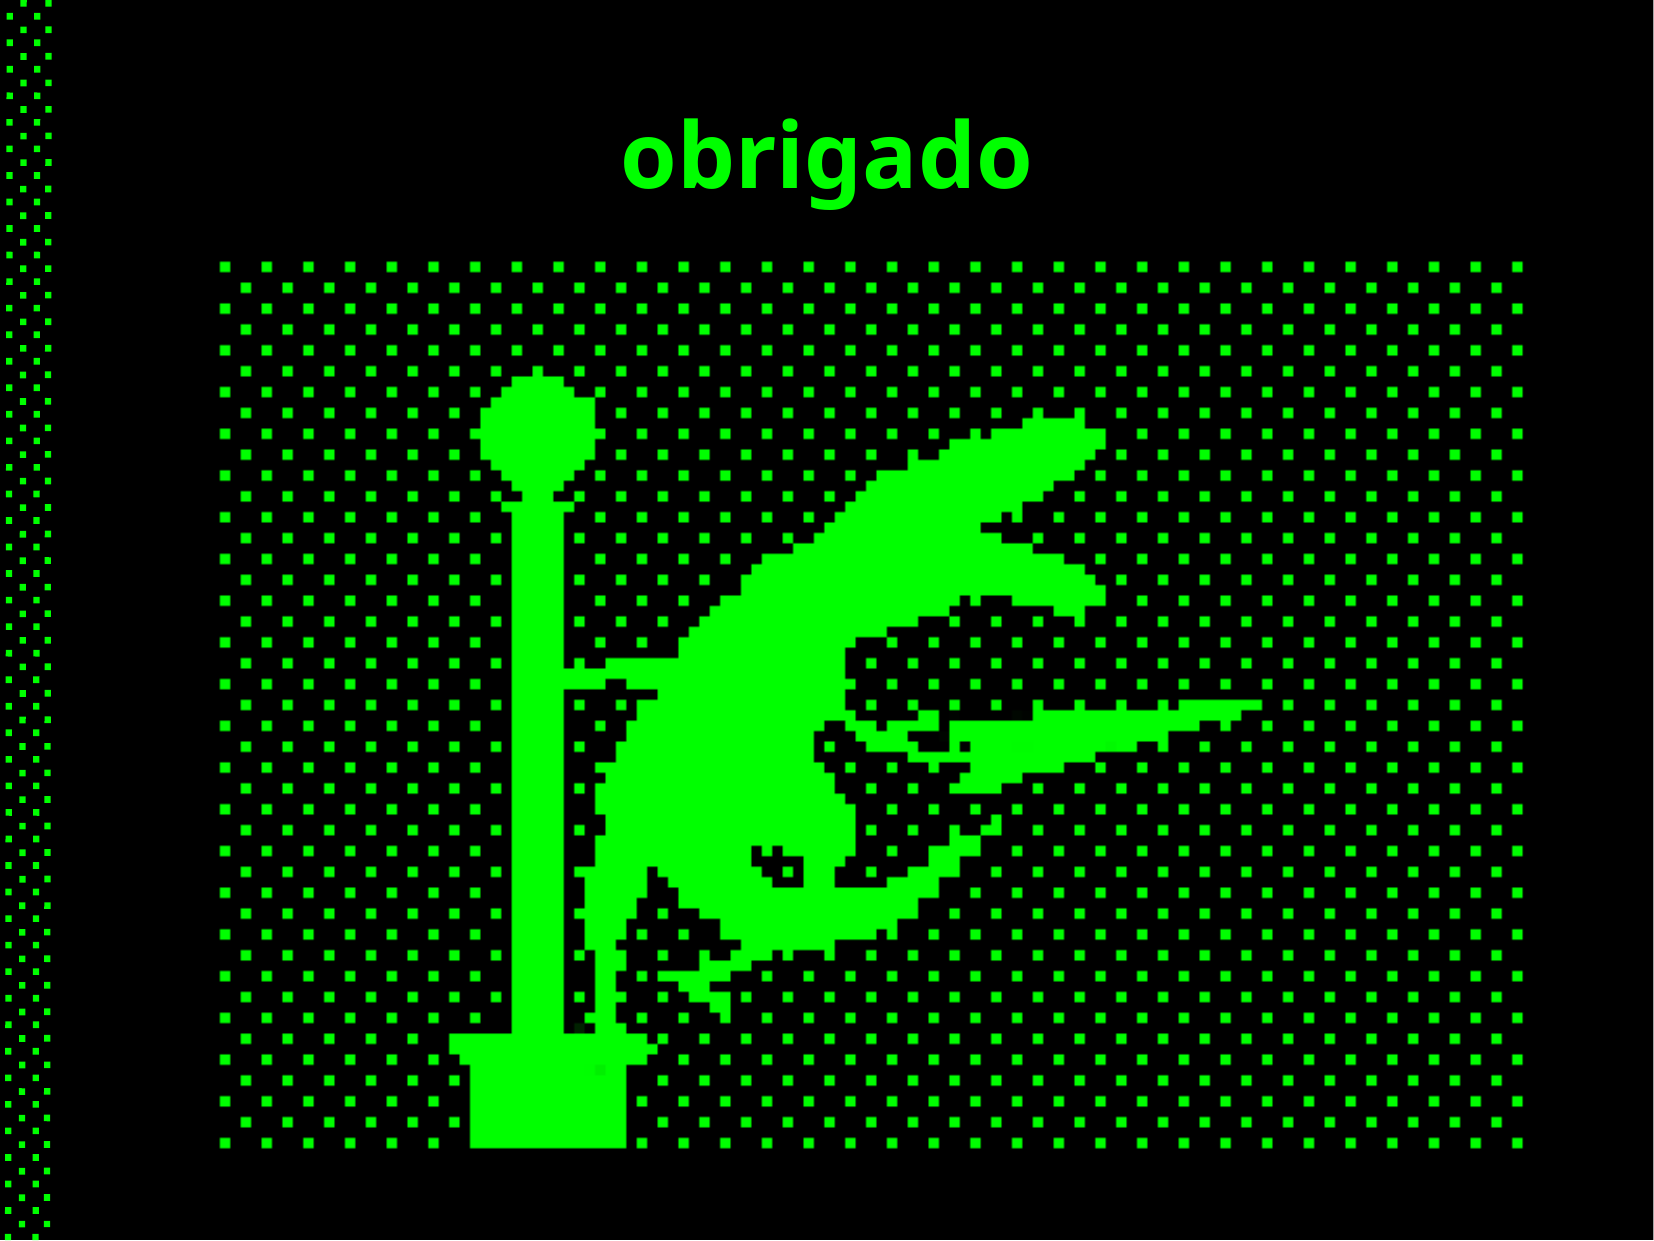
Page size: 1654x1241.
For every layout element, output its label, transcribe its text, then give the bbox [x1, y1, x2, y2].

title obrigado [82, 49, 1571, 257]
picture [210, 256, 1544, 1153]
